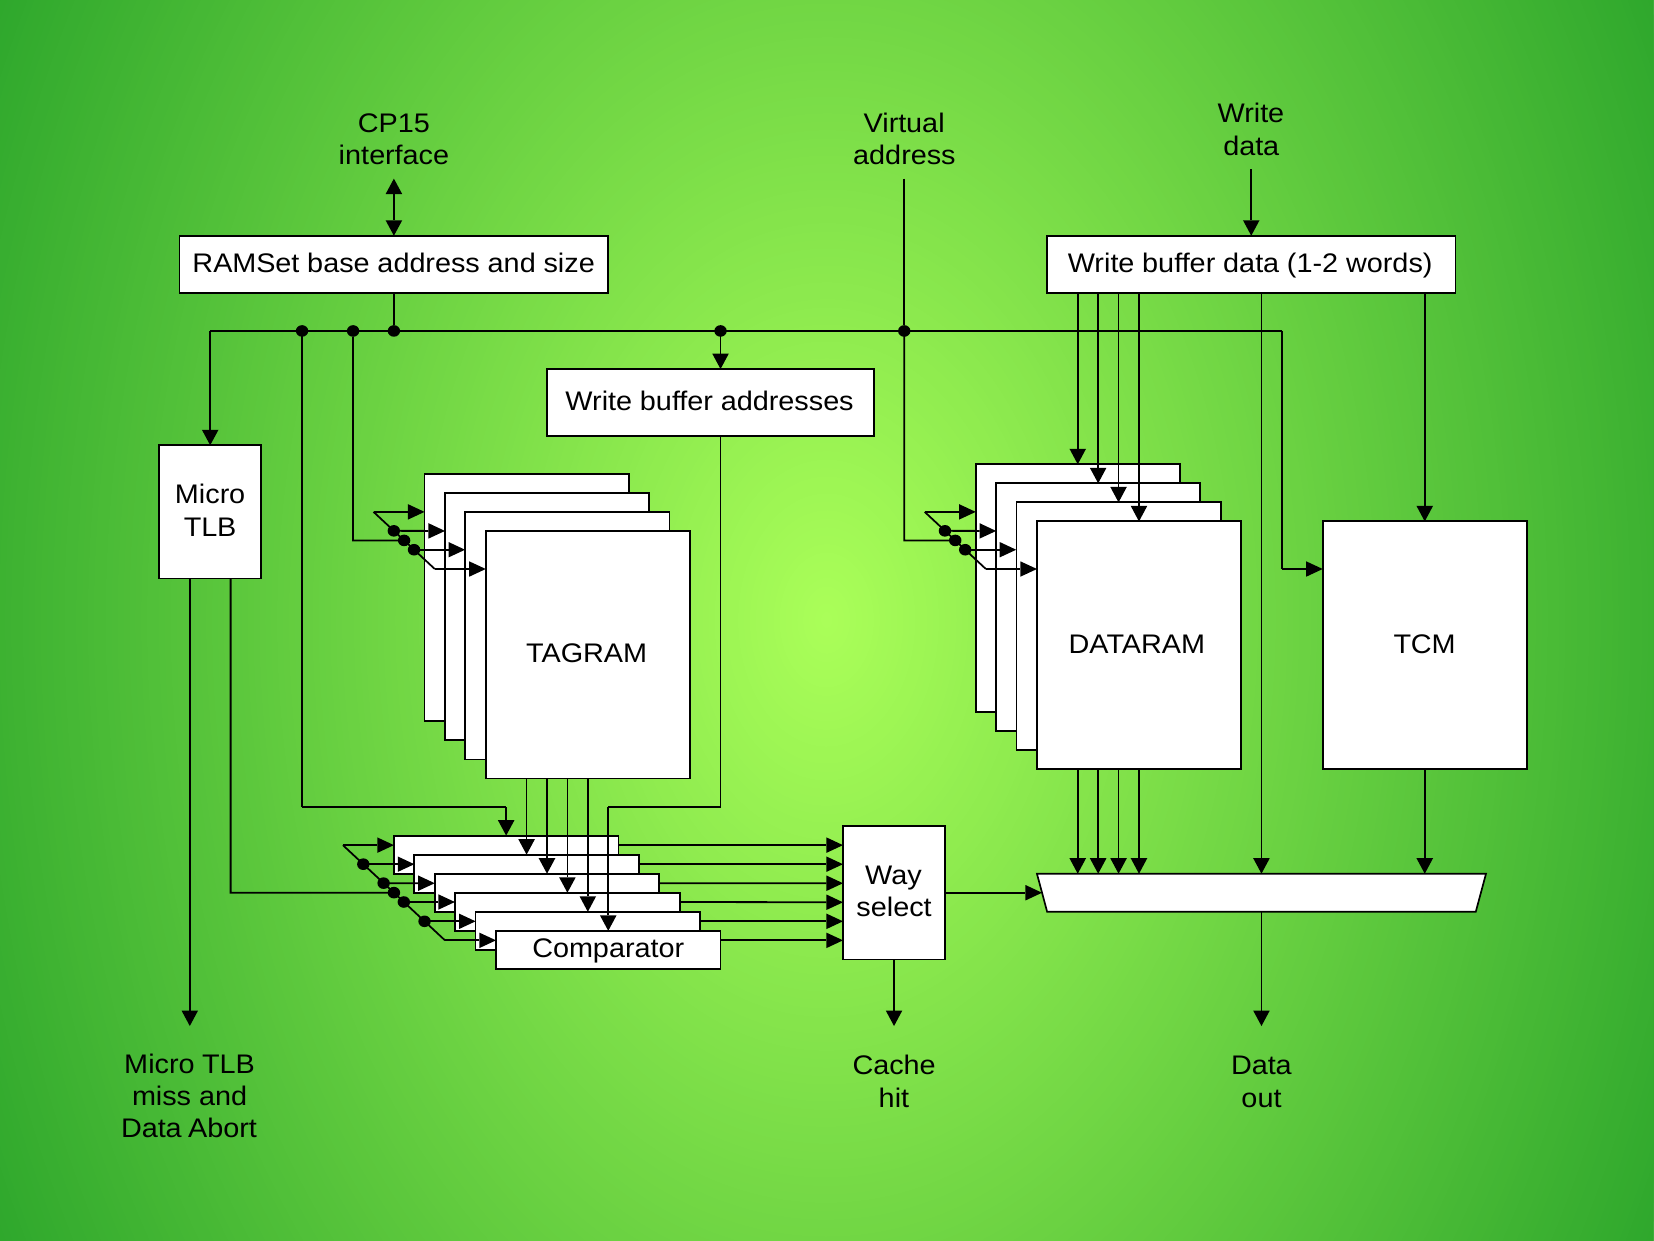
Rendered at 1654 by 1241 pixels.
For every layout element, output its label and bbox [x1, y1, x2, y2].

picture [105, 90, 1531, 1153]
